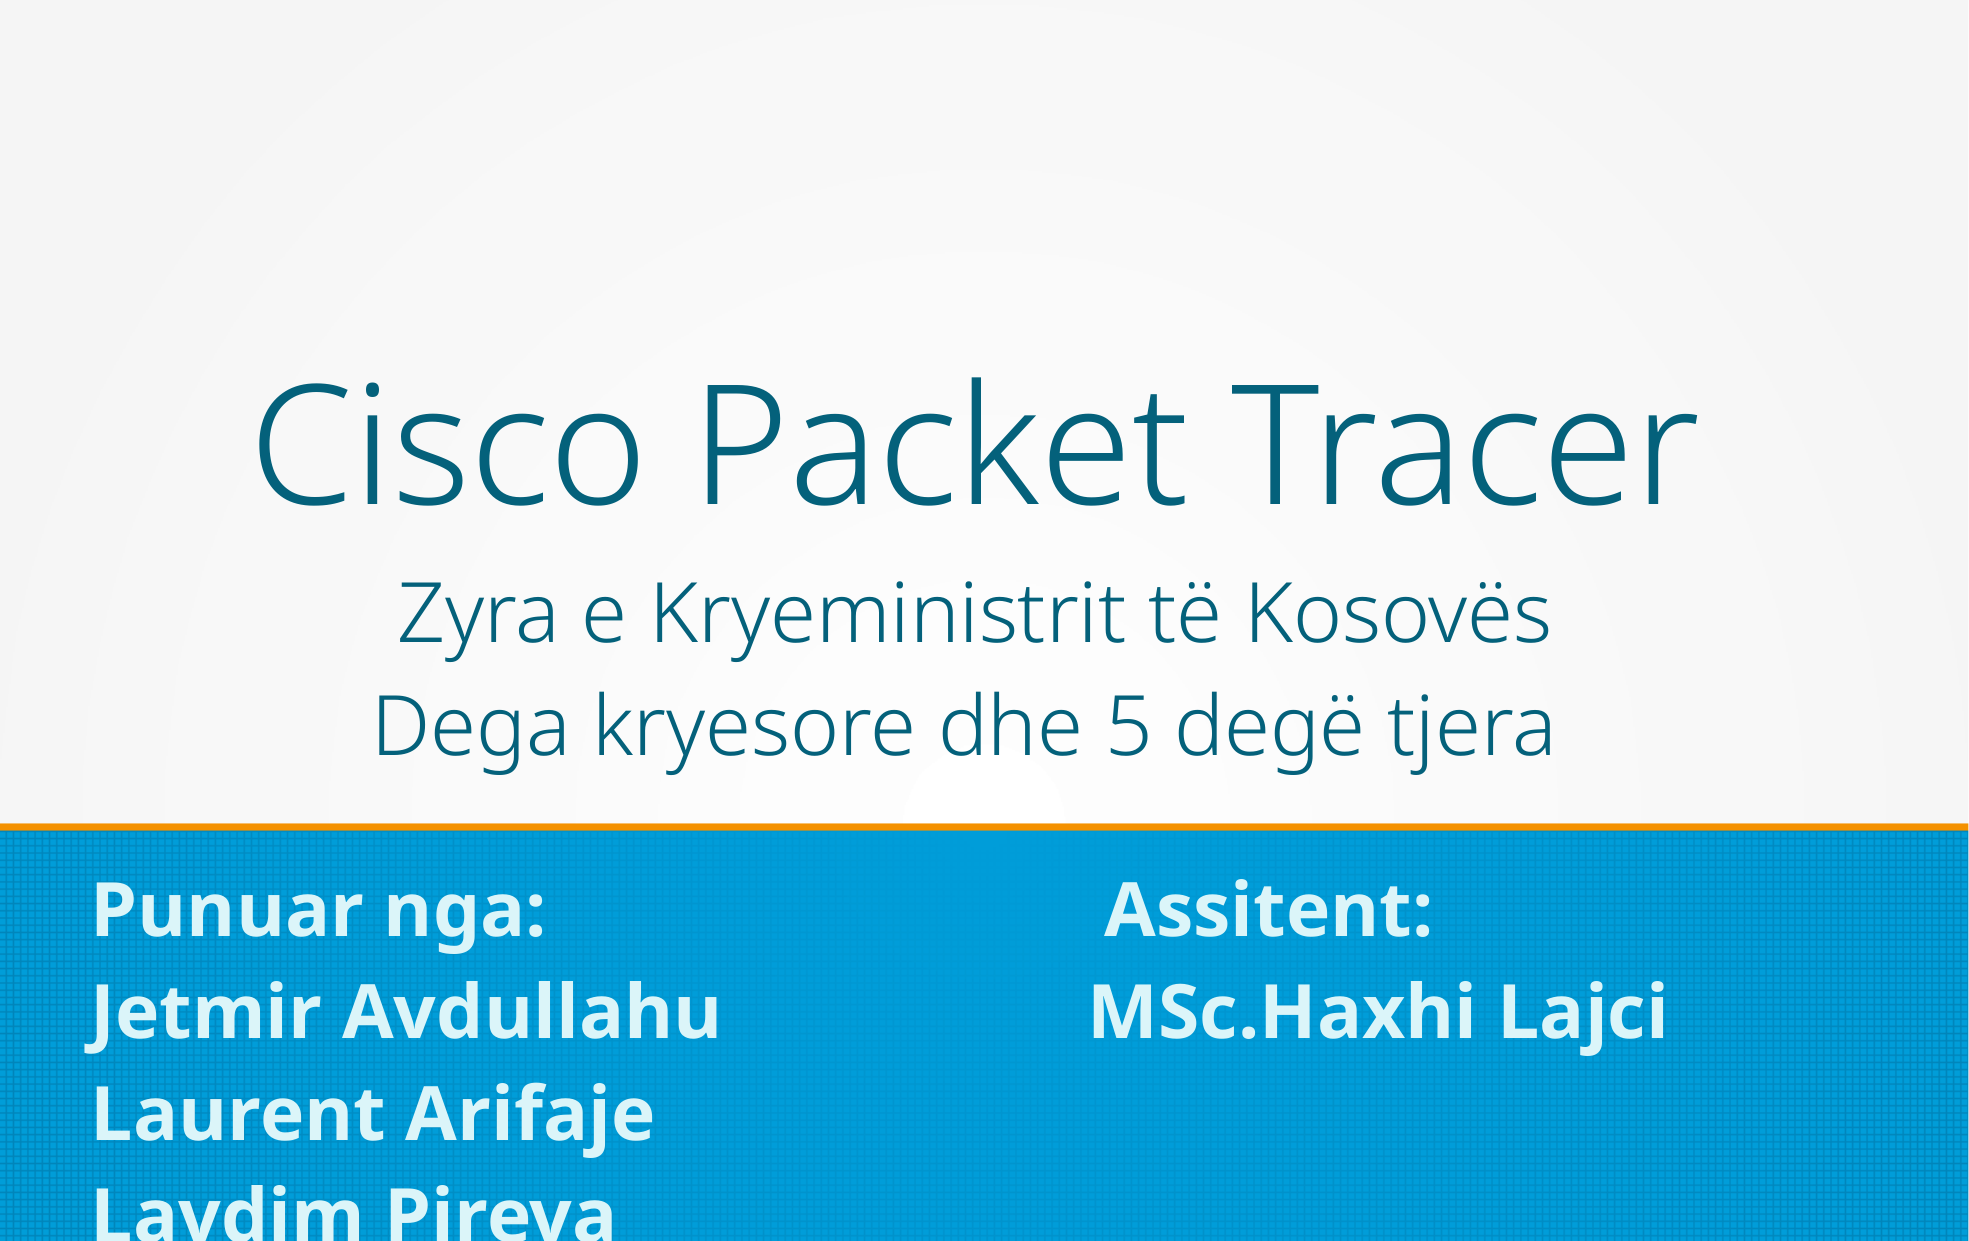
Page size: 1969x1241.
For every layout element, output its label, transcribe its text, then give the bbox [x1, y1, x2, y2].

subtitle Punuar nga: Assitent: Jetmir Avdullahu MSc.Haxhi Lajci Laurent Arifaje Lavdim Pireva [90, 855, 1861, 1205]
title Cisco Packet Tracer Zyra e Kryeministrit të Kosovës Dega kryesore dhe 5 degë tjera [90, 49, 1862, 781]
picture [0, 0, 1969, 830]
